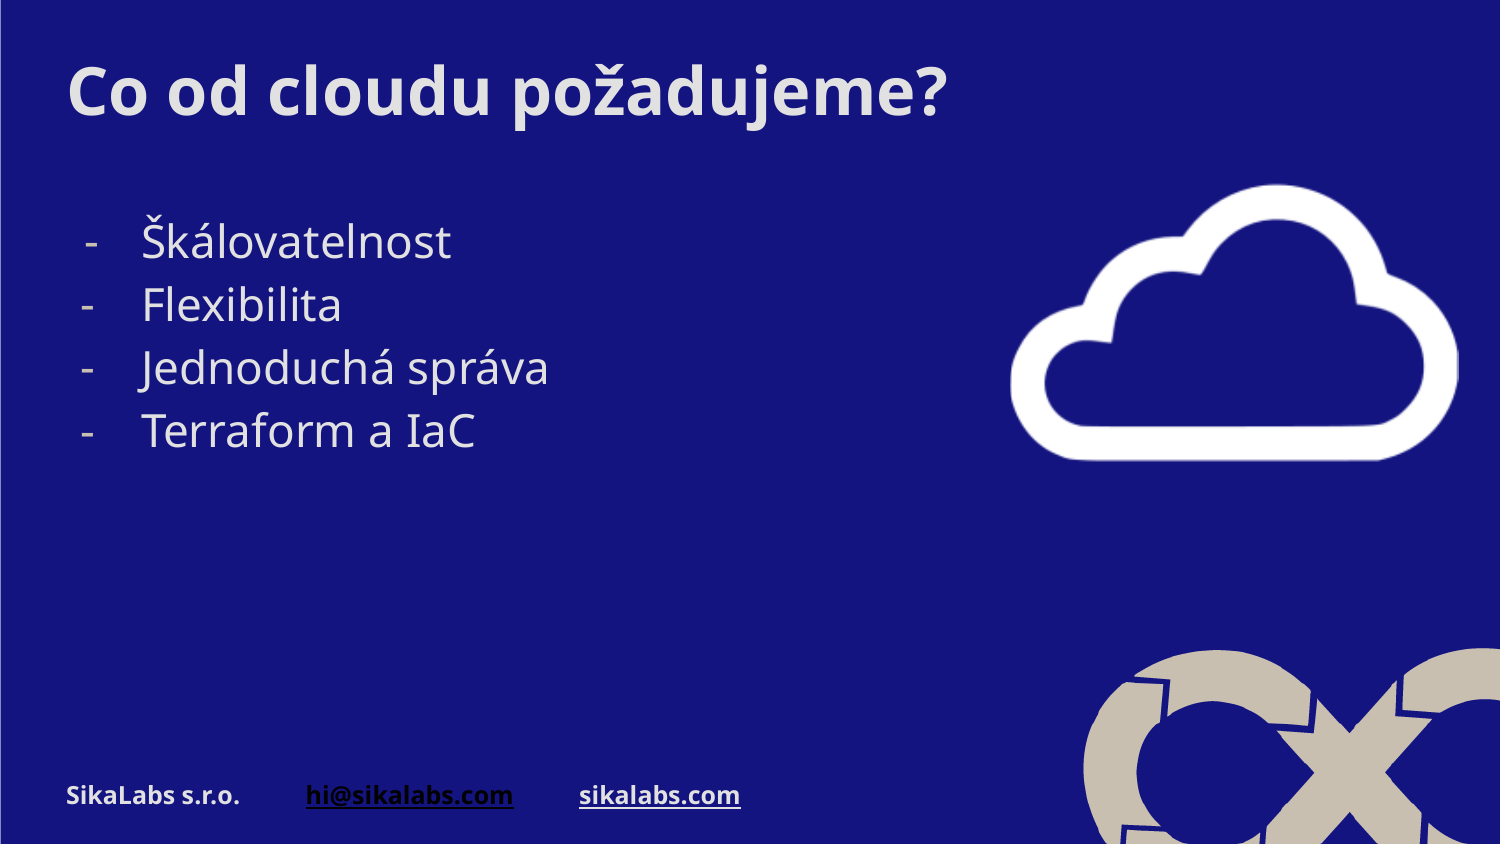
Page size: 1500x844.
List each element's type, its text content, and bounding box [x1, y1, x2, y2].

title Co od cloudu požadujeme? [51, 33, 1449, 128]
list Škálovatelnost Flexibilita Jednoduchá správa Terraform a IaC [51, 189, 978, 750]
picture [0, 0, 1500, 844]
